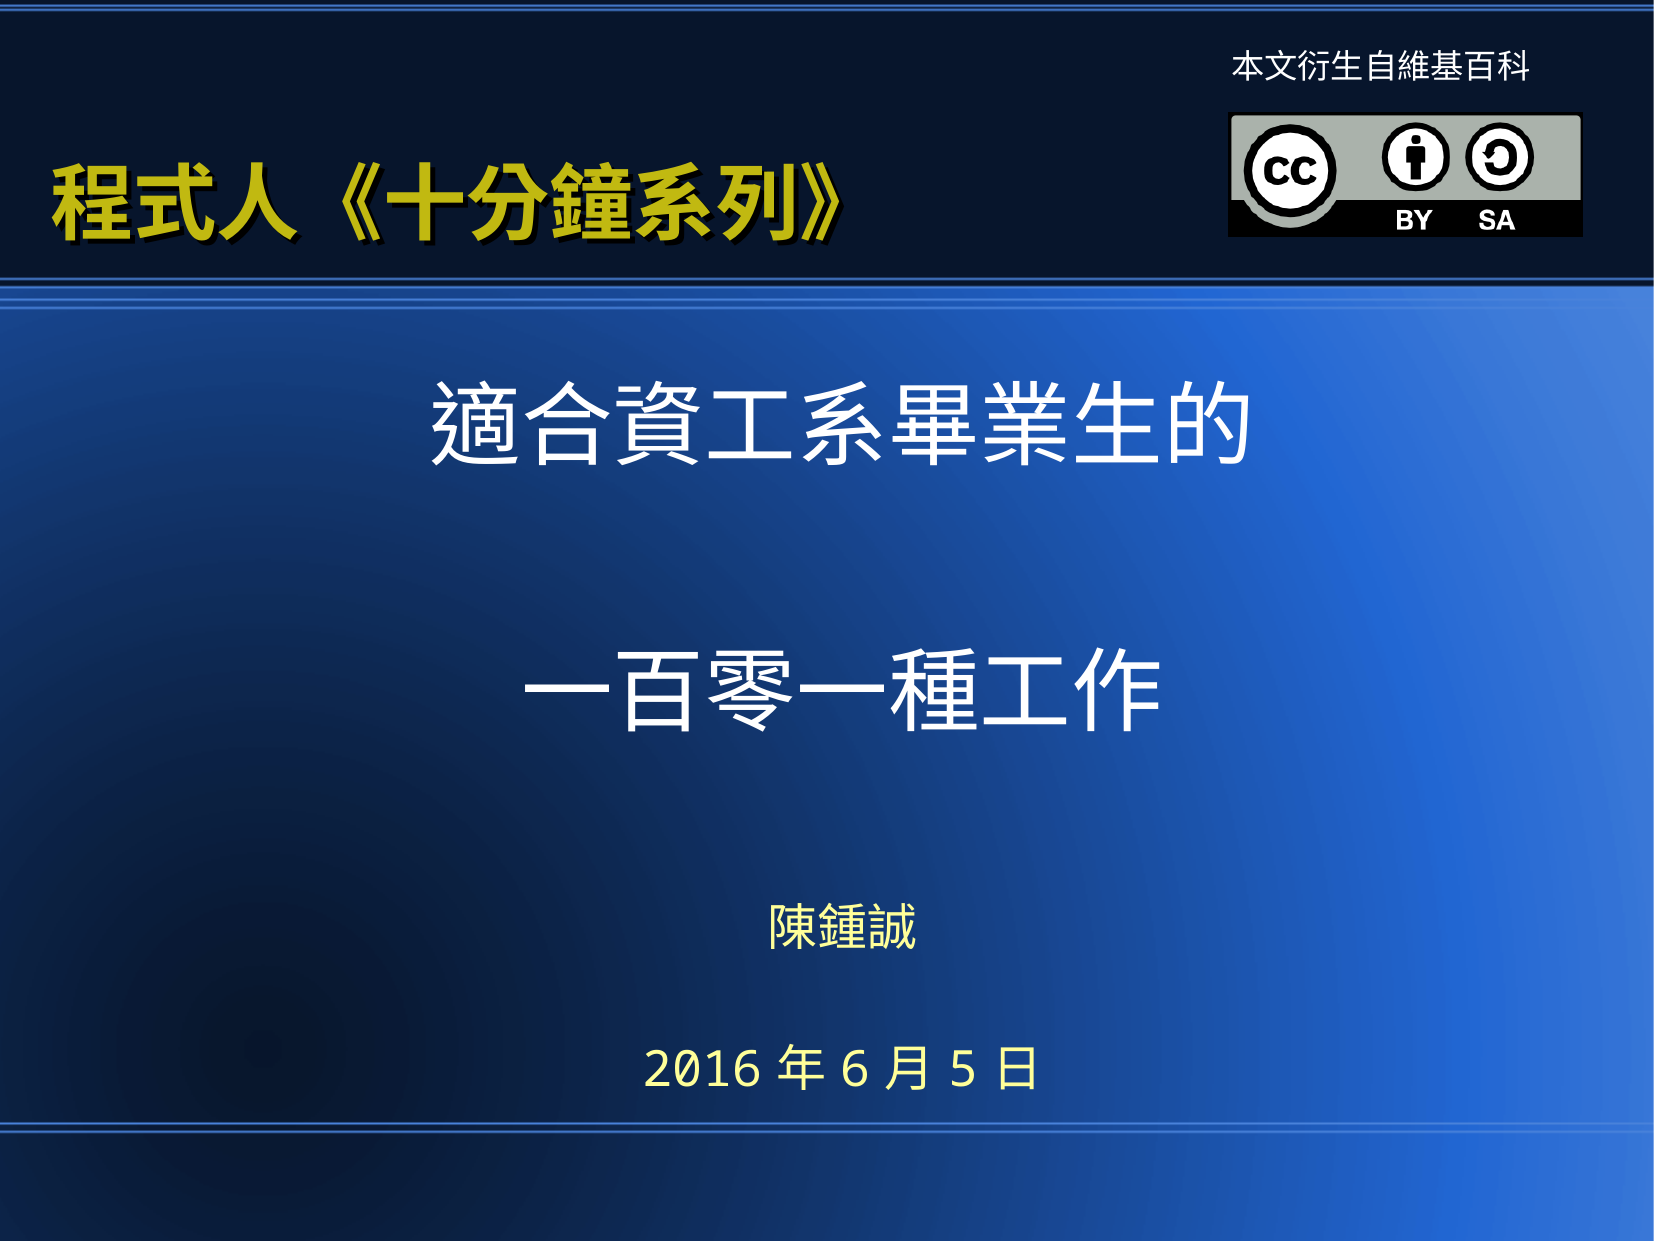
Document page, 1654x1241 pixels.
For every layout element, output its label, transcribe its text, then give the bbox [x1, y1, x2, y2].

text_box 程式人《十分鐘系列》 [35, 129, 981, 444]
subtitle 適合資工系畢業生的 一百零一種工作 陳鍾誠 2016年6月5日 [59, 326, 1626, 1127]
text_box 本文衍生自維基百科 [1216, 32, 1622, 95]
picture [0, 0, 1654, 1241]
